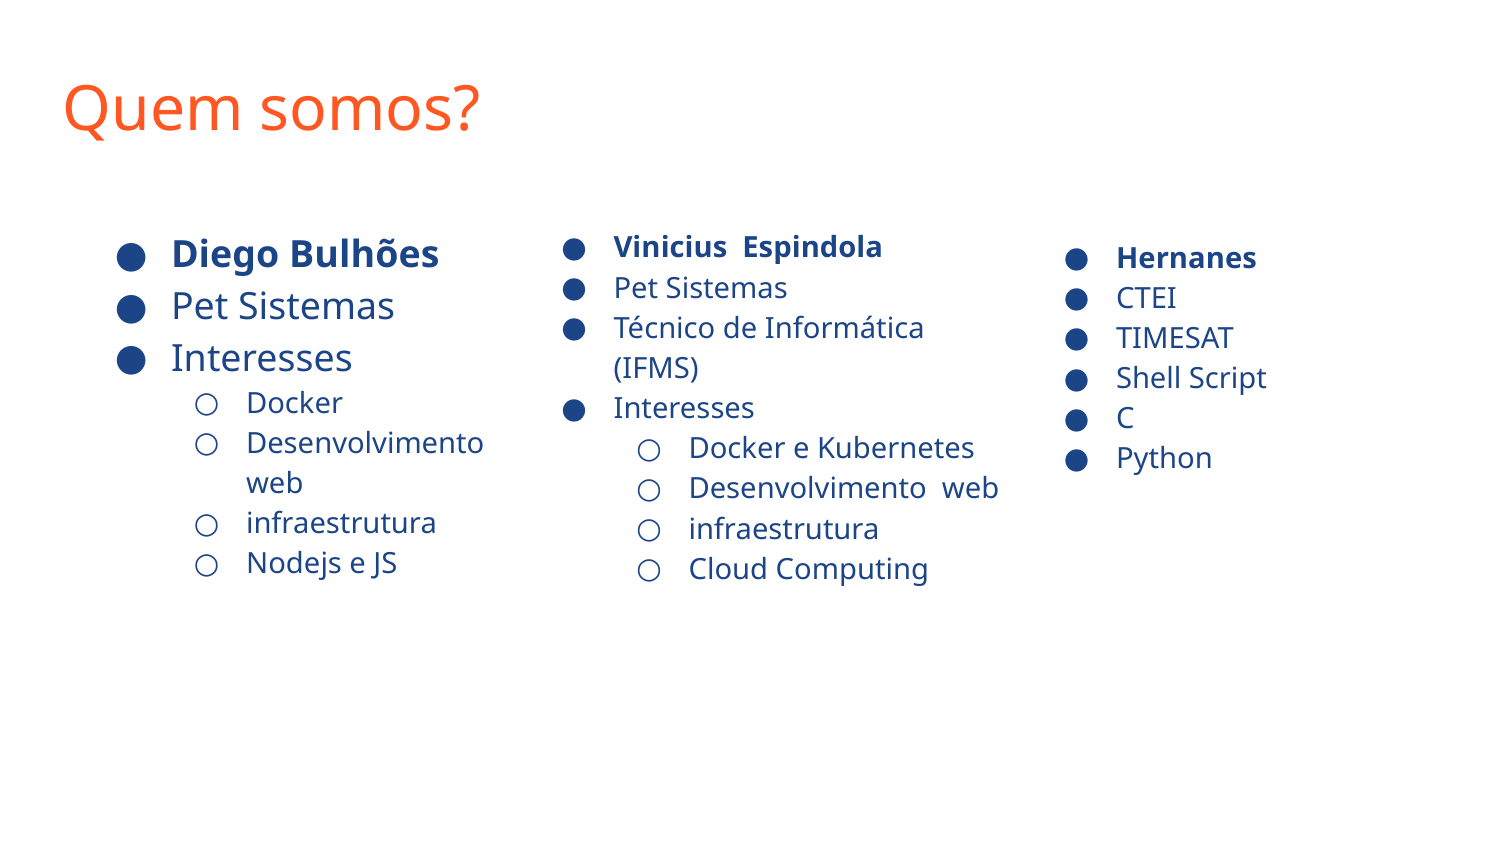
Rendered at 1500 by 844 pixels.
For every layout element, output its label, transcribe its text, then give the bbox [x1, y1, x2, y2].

list Vinicius Espindola Pet Sistemas Técnico de Informática (IFMS) Interesses Docker e Kubernetes Desenvolvimento web infraestrutura Cloud Computing [523, 208, 1027, 759]
list Diego Bulhões Pet Sistemas Interesses Docker Desenvolvimento web infraestrutura Nodejs e JS [80, 208, 508, 580]
title Quem somos? [47, 52, 1309, 141]
list Hernanes CTEI TIMESAT Shell Script C Python [1026, 218, 1500, 590]
